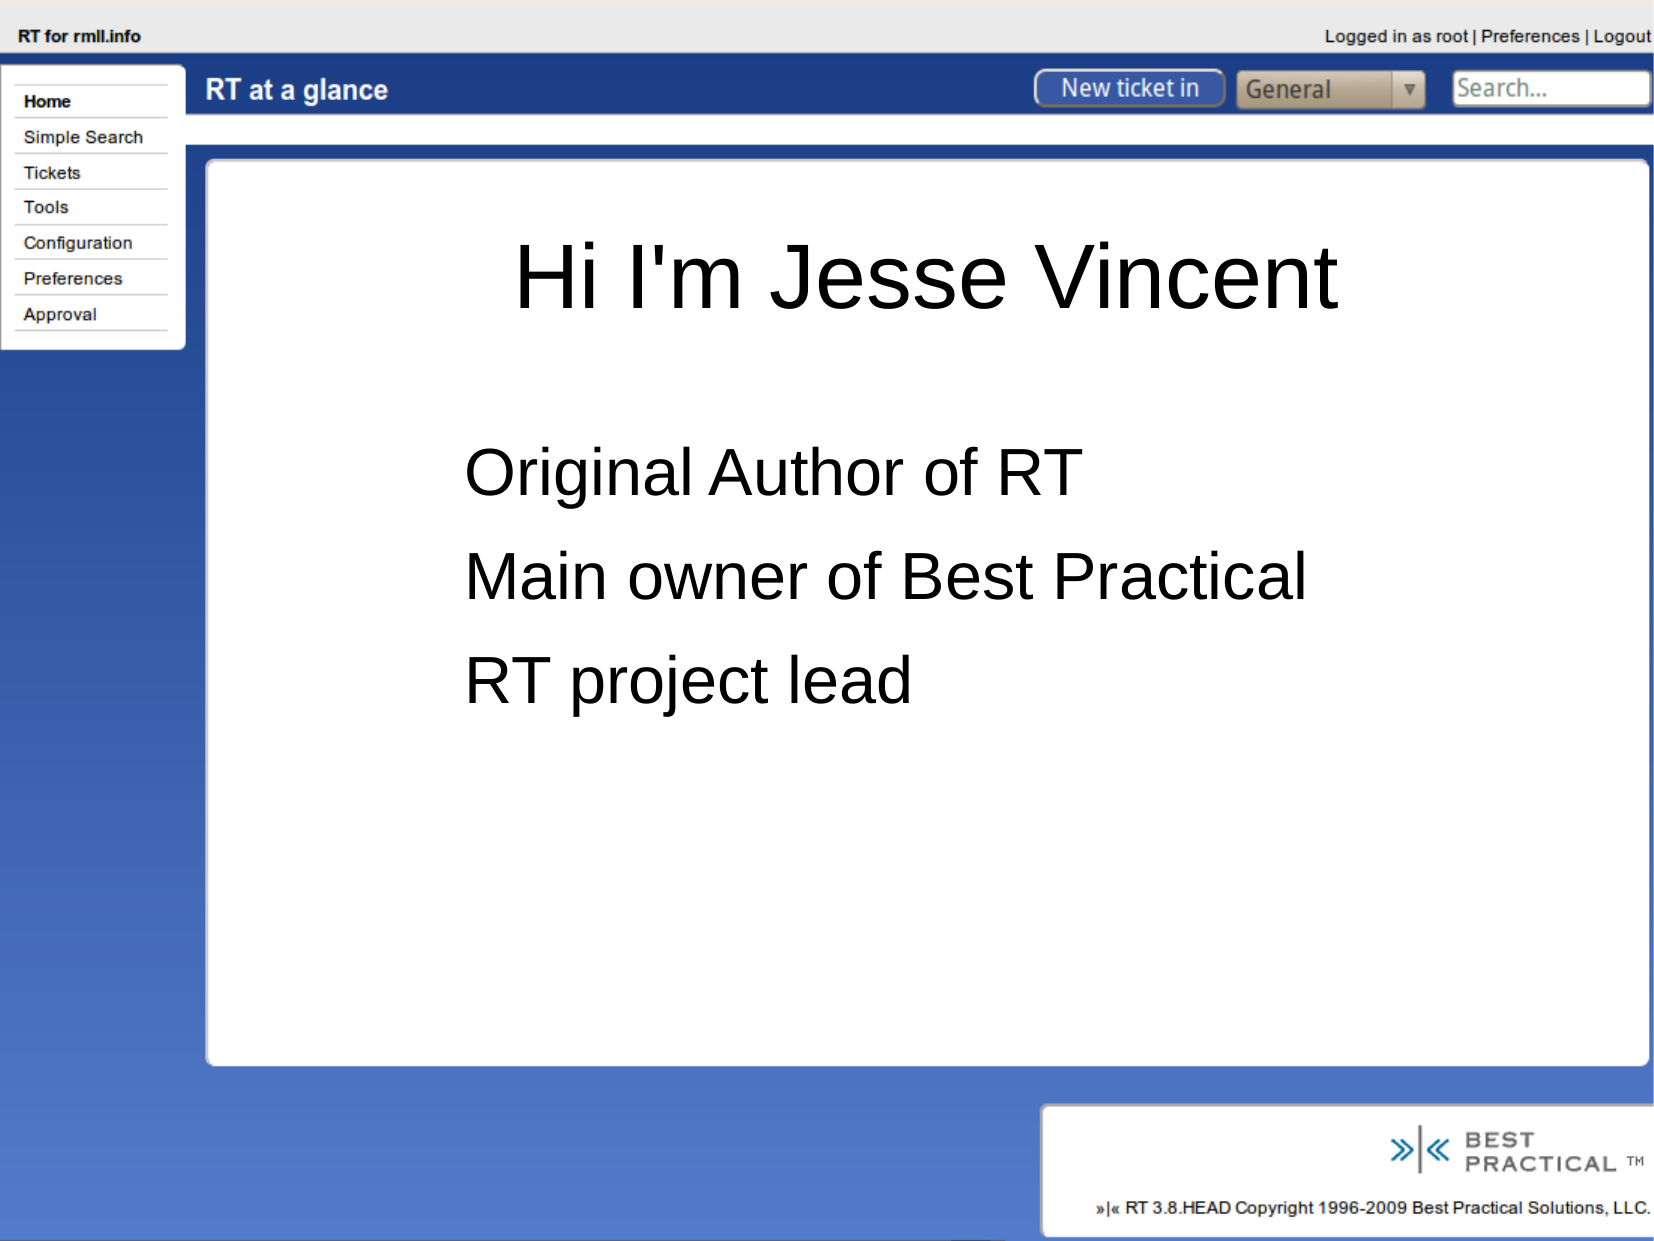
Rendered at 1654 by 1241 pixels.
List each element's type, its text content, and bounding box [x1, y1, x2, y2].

title Hi I'm Jesse Vincent [211, 177, 1642, 377]
picture [468, 0, 1654, 1241]
list Original Author of RT Main owner of Best Practical RT project lead [393, 434, 1472, 1122]
